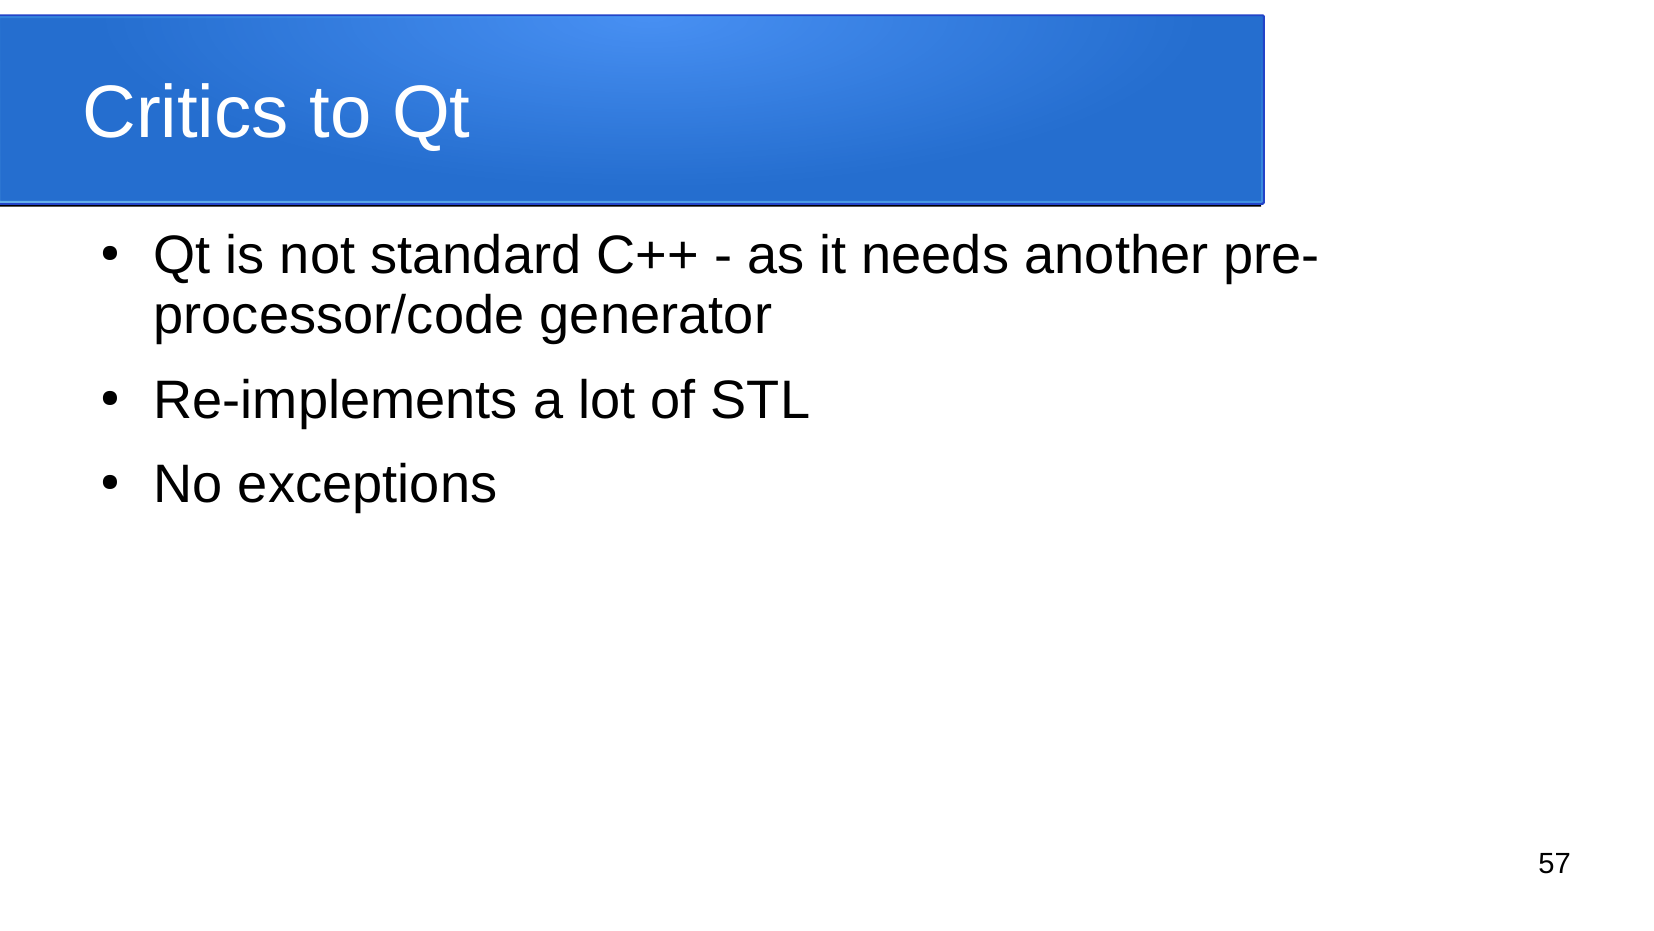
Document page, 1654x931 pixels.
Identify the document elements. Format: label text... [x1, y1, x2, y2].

list Qt is not standard C++ - as it needs another pre-processor/code generator Re-implements a lot of STL No exceptions [82, 224, 1571, 764]
title Critics to Qt [82, 35, 1235, 189]
